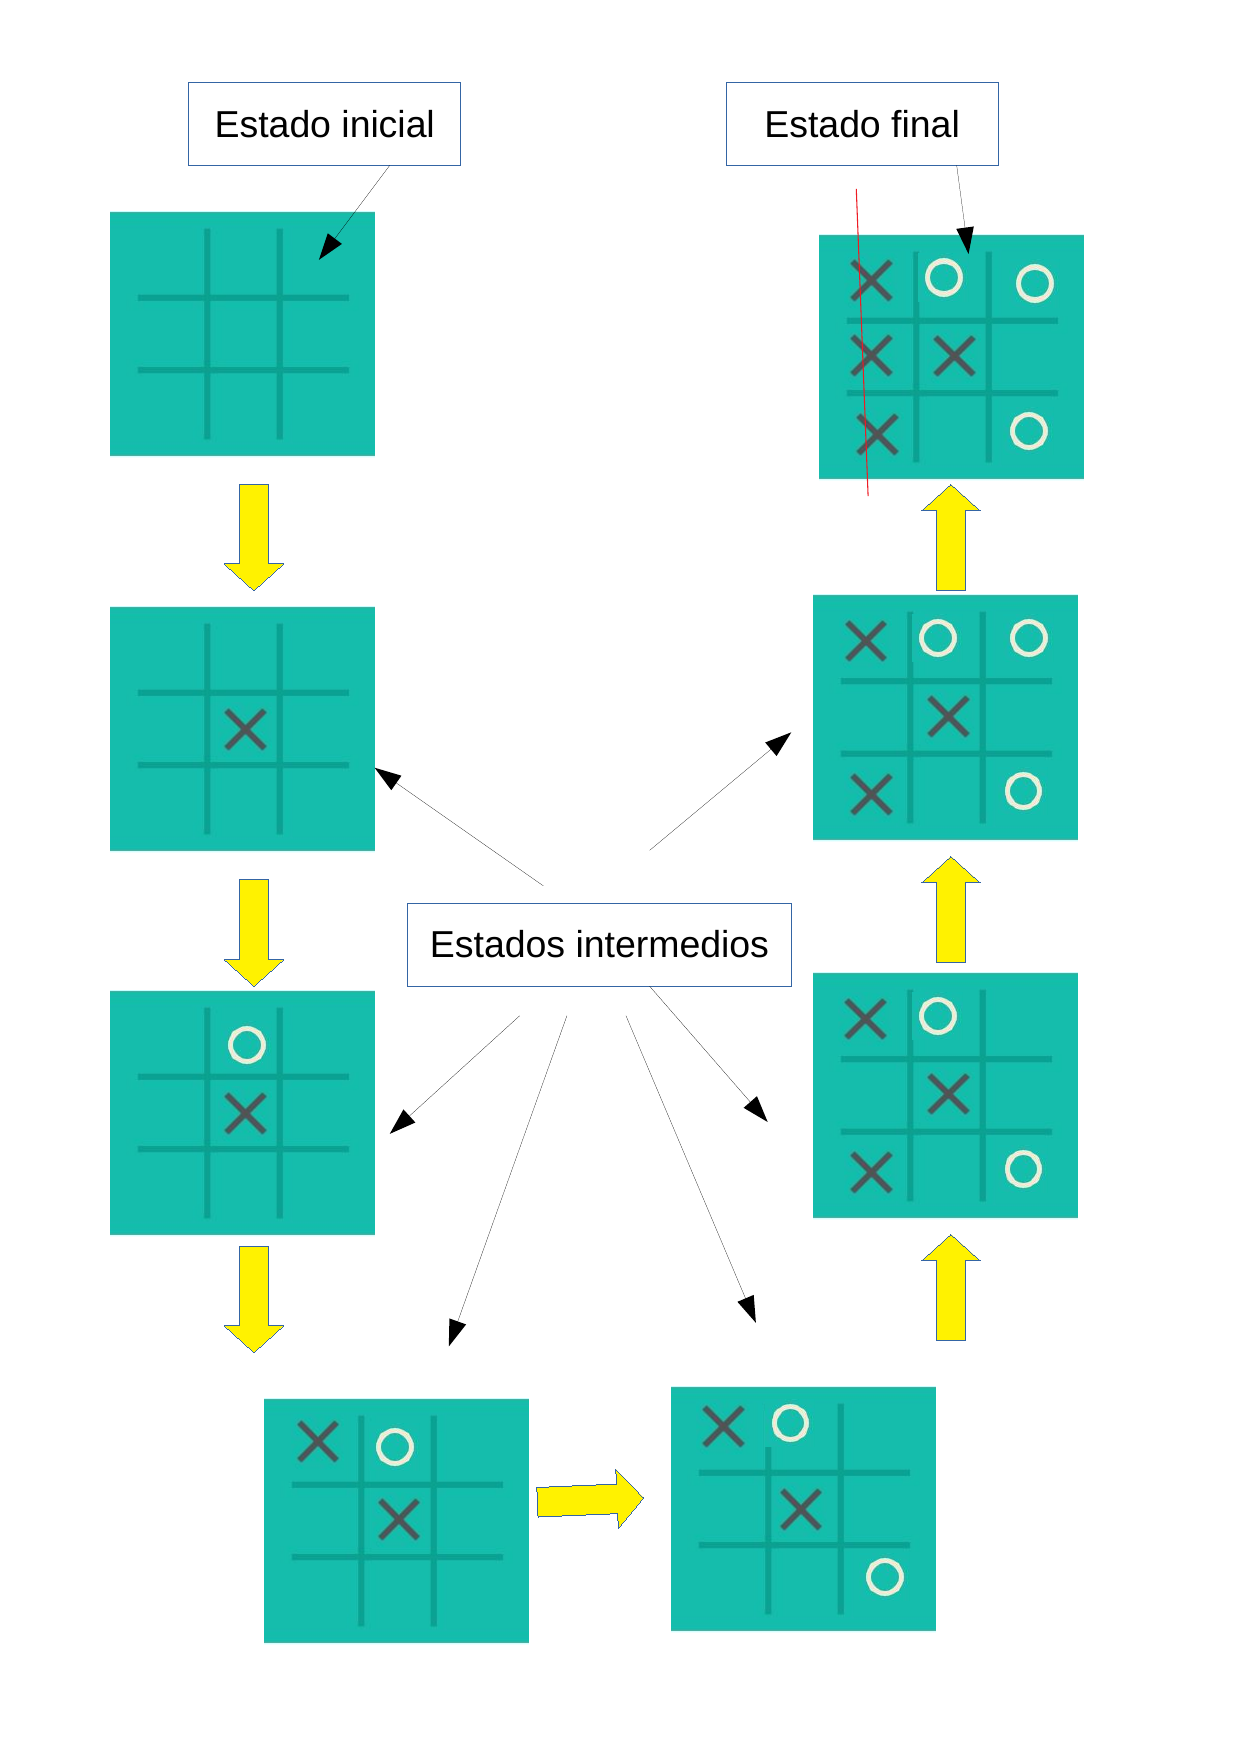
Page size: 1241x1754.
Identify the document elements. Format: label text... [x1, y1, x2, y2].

text_box [921, 1234, 981, 1341]
text_box Estado final [726, 82, 999, 166]
picture [819, 234, 866, 482]
picture [859, 234, 1084, 482]
picture [110, 990, 375, 1237]
picture [671, 1386, 936, 1633]
text_box [224, 879, 284, 987]
text_box [921, 856, 981, 963]
text_box [921, 484, 981, 591]
picture [813, 972, 1078, 1220]
text_box [536, 1469, 644, 1529]
picture [264, 1398, 529, 1645]
text_box Estados intermedios [407, 903, 792, 987]
picture [813, 594, 1078, 842]
text_box Estado inicial [188, 82, 461, 166]
text_box [224, 1246, 284, 1353]
text_box [224, 484, 284, 591]
picture [110, 211, 375, 458]
picture [110, 606, 375, 853]
